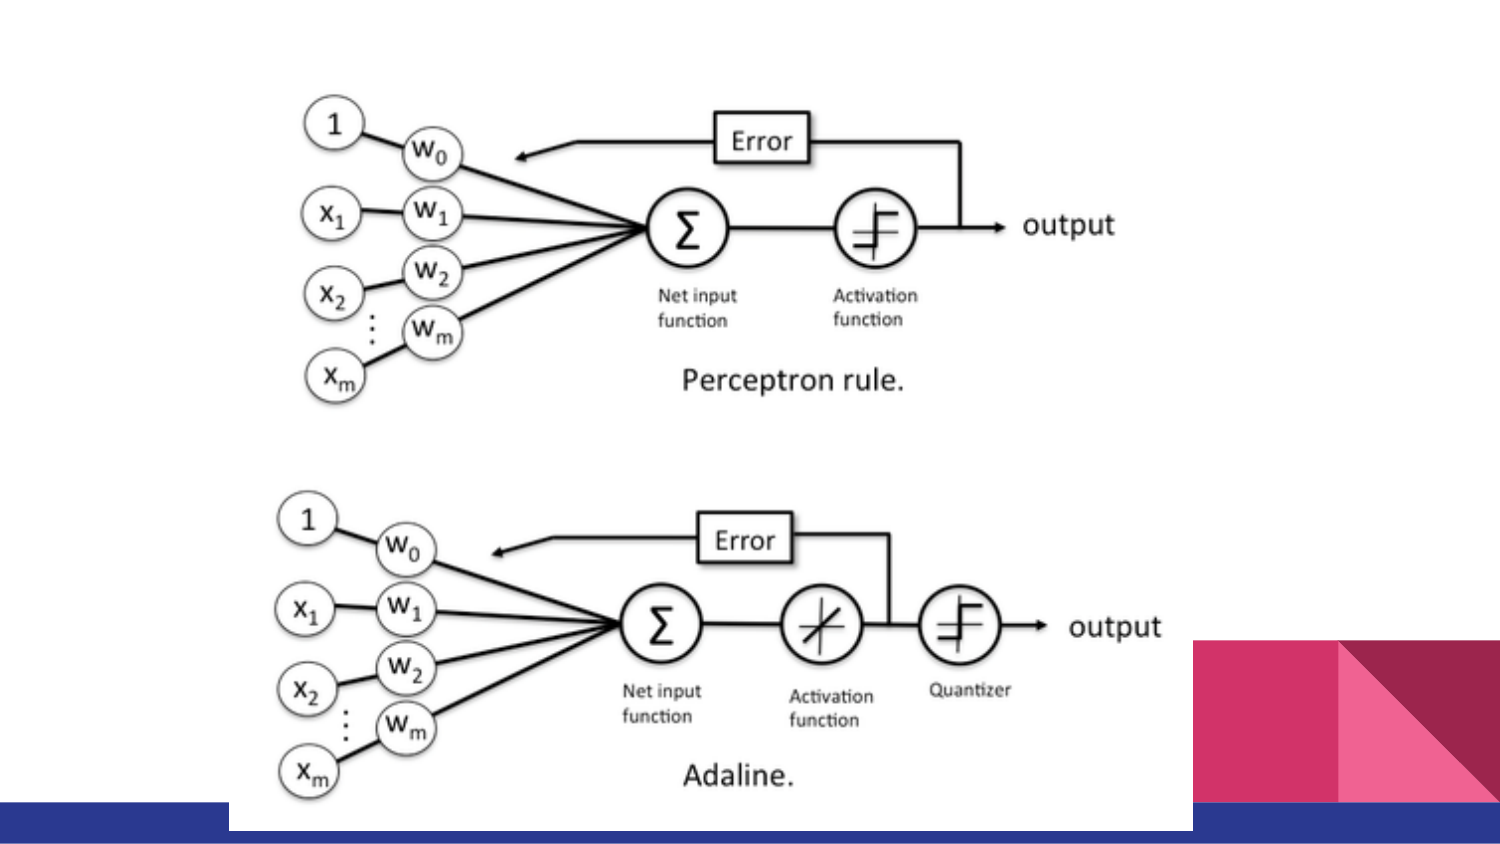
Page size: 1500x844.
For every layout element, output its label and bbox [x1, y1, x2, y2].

picture [229, 73, 1193, 831]
